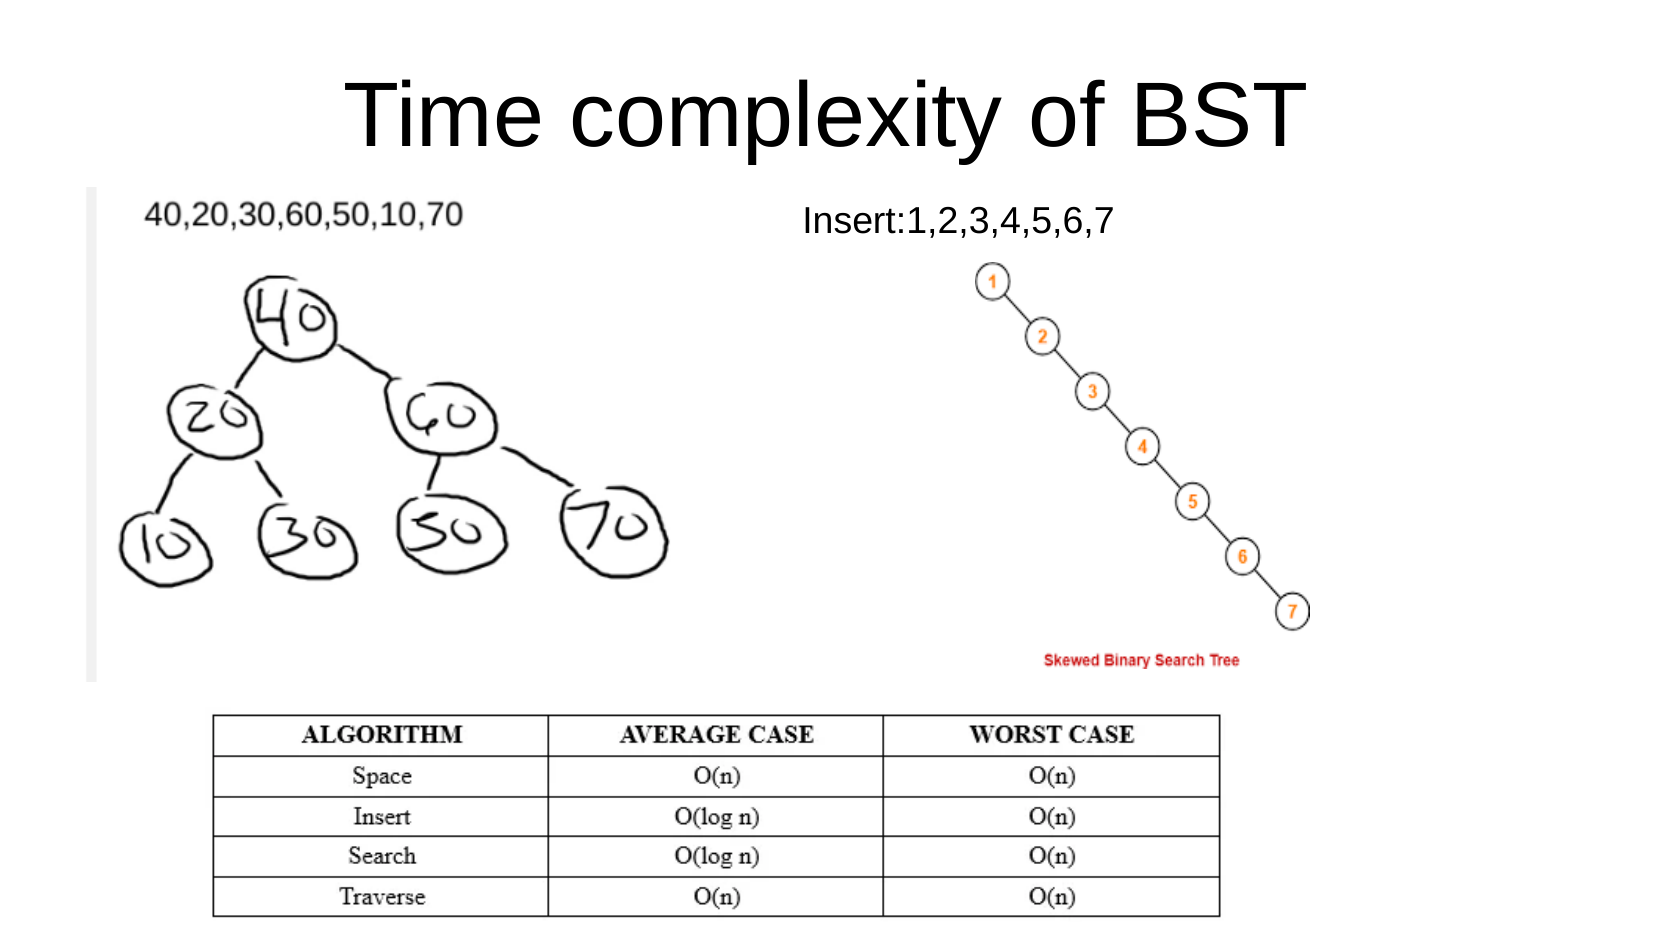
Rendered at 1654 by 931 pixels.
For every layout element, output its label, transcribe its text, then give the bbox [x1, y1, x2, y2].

picture [82, 187, 713, 682]
title Time complexity of BST [82, 37, 1571, 193]
text_box Insert:1,2,3,4,5,6,7 [787, 192, 1276, 250]
picture [205, 707, 1227, 922]
picture [975, 262, 1310, 669]
